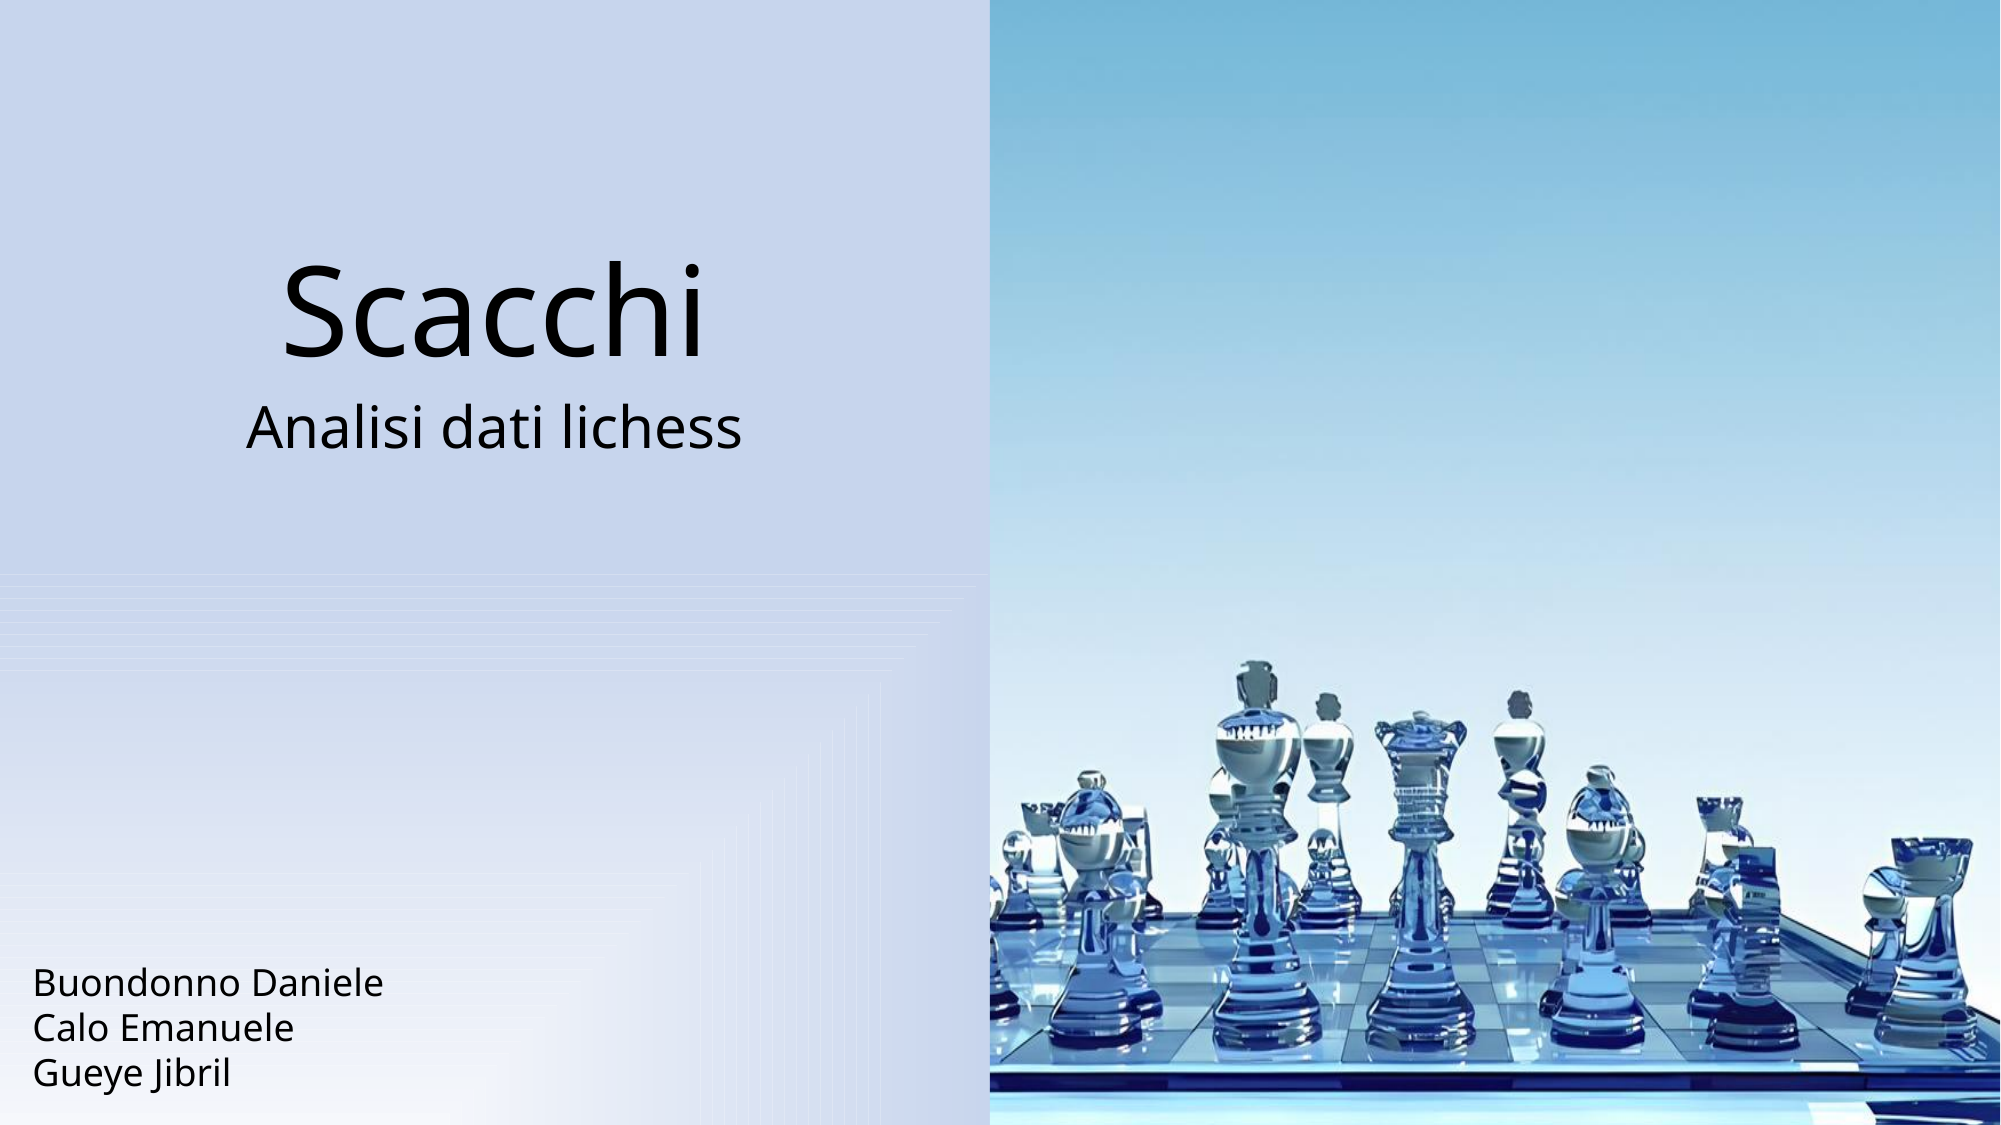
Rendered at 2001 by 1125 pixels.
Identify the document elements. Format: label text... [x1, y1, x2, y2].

text_box Buondonno Daniele Calo Emanuele Gueye Jibril [17, 951, 555, 1104]
text_box Scacchi [0, 223, 989, 391]
picture [989, 0, 2000, 1125]
text_box Analisi dati lichess [148, 390, 842, 479]
